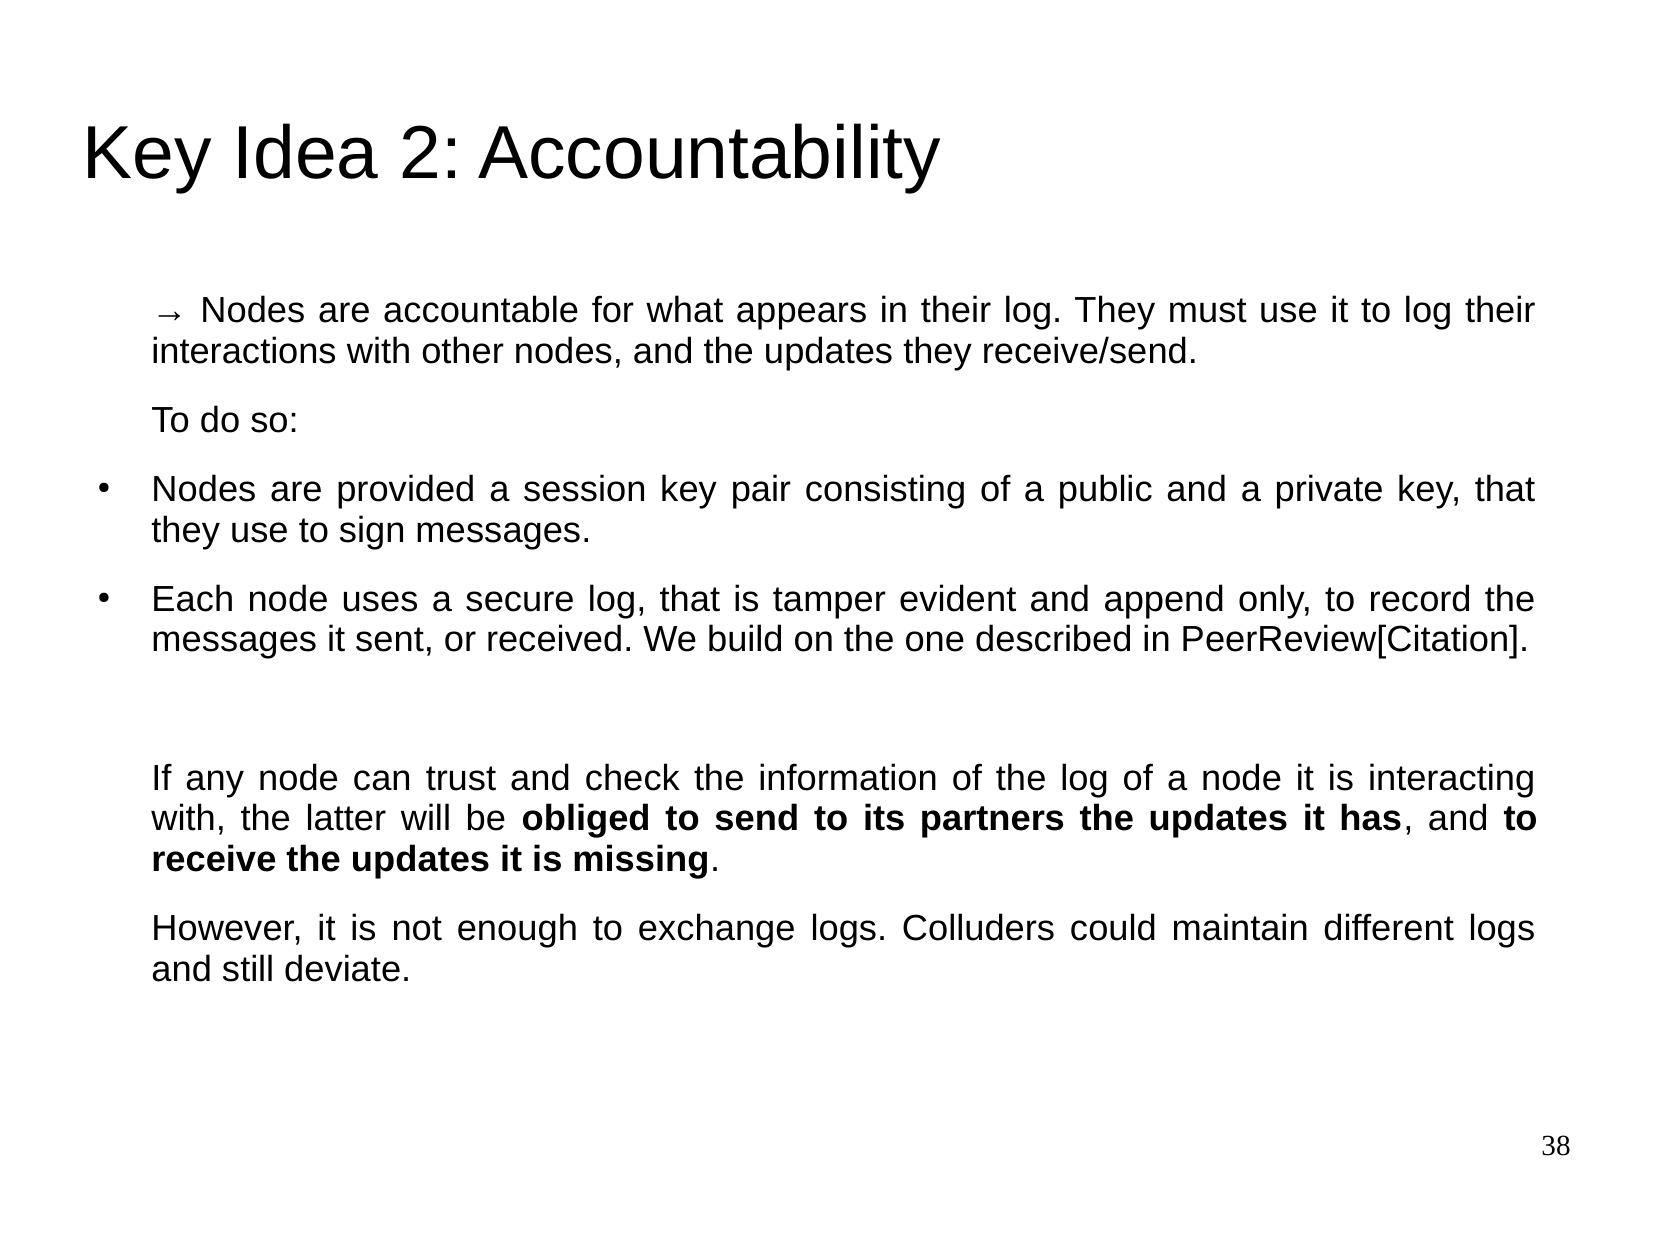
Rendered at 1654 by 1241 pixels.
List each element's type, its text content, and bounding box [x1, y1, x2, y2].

list → Nodes are accountable for what appears in their log. They must use it to log their interactions with other nodes, and the updates they receive/send. To do so: Nodes are provided a session key pair consisting of a public and a private key, that they use to sign messages. Each node uses a secure log, that is tamper evident and append only, to record the messages it sent, or received. We build on the one described in PeerReview[Citation]. If any node can trust and check the information of the log of a node it is interacting with, the latter will be obliged to send to its partners the updates it has, and to receive the updates it is missing. However, it is not enough to exchange logs. Colluders could maintain different logs and still deviate. [82, 290, 1538, 1010]
title Key Idea 2: Accountability [82, 49, 1571, 257]
